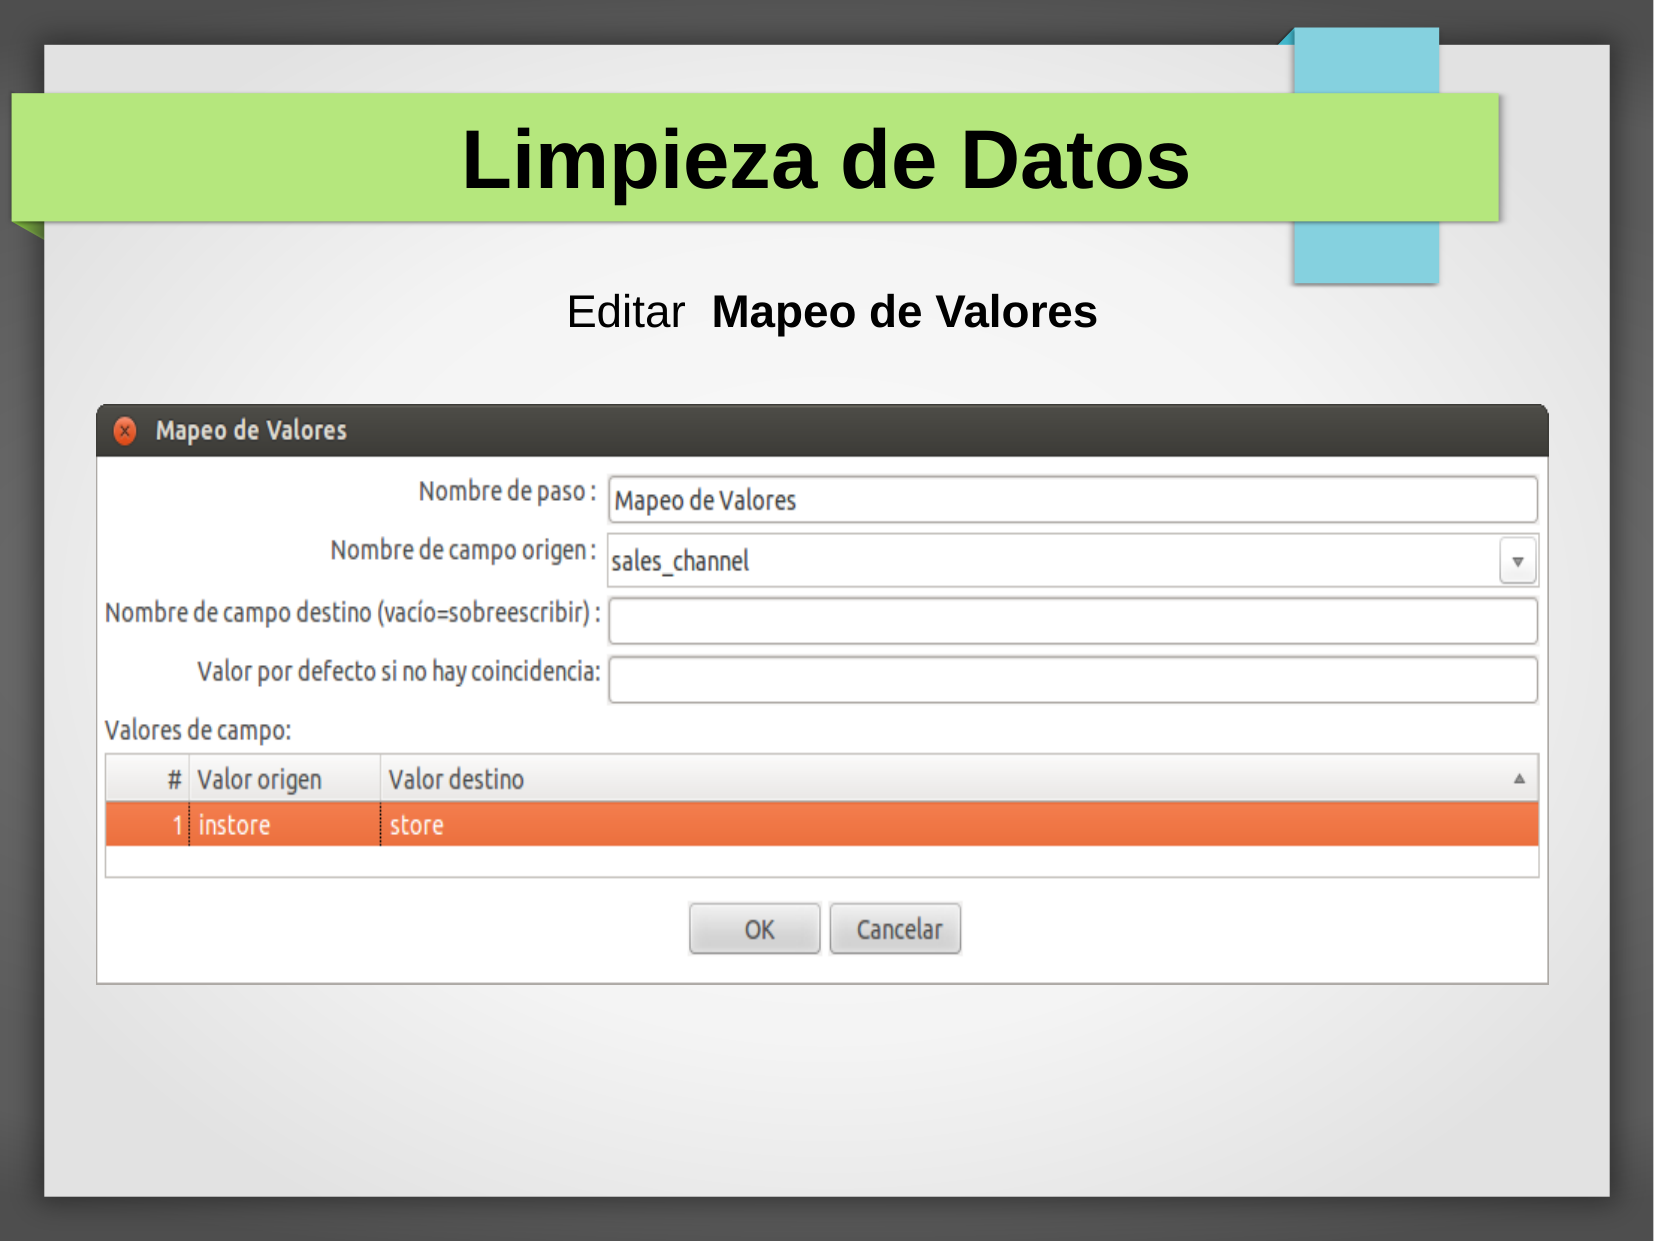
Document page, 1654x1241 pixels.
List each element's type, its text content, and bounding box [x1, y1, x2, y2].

picture [0, 0, 1654, 1241]
title Limpieza de Datos [70, 106, 1583, 213]
text_box Editar Mapeo de Valores [551, 278, 1114, 345]
